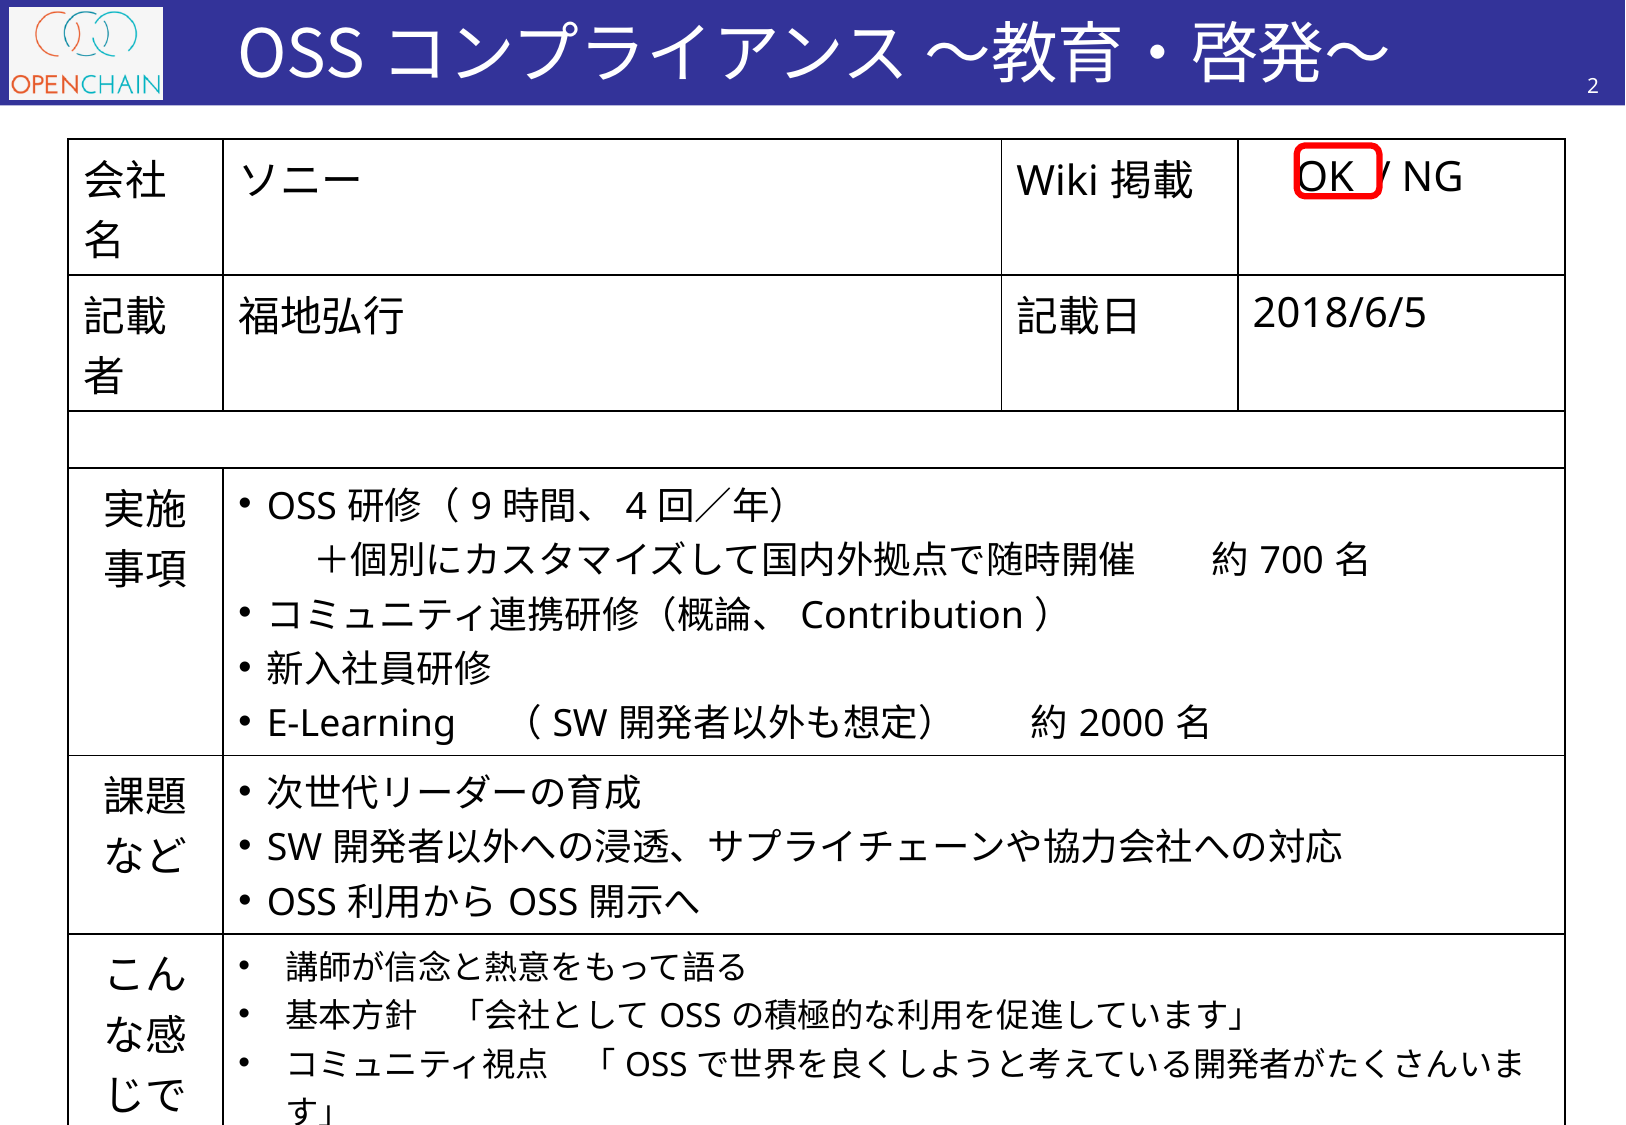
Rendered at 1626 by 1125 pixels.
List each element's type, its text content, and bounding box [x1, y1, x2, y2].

table_cell 2018/6/5 [1239, 276, 1564, 410]
table_cell 福地弘行 [224, 276, 1001, 410]
table_cell 講師が信念と熱意をもって語る 基本方針 「会社としてOSSの積極的な利用を促進しています」 コミュニティ視点 「OSSで世界を良くしようと考えている開発者がたくさんいます」 OSSライセンスが作られた背景や開発者の意図を理解してもらう 頒布というタイミングの重要性を認識してもらう 開発以外の担当が登場するユースケースをクイズ形式で提示 （当事者意識を持ってもらう） 実際にコミュニティとの間で経験したエピソードを話すことで、OSSをリアルに感じてもらう OSS開示事例をパターンに分けて複数紹介 Maintainerにコミュニティで行われている実際の開発活動を紹介してもらう [224, 935, 1564, 1125]
title OSSコンプライアンス ～教育・啓発～ [83, 0, 1546, 102]
table_header 会社名 [69, 140, 222, 274]
table_cell 課題 など [69, 756, 222, 933]
picture [9, 7, 83, 100]
table_cell 記載日 [1002, 276, 1237, 410]
table_cell 記載者 [69, 276, 222, 410]
table_header OK / NG [1239, 140, 1564, 274]
slide_number <number> [1522, 65, 1614, 105]
table_header ソニー [224, 140, 1001, 274]
table_header Wiki掲載 [1002, 140, 1237, 274]
table_cell 実施 事項 [69, 469, 222, 755]
table_cell こんな感じで話すことがあります [69, 935, 222, 1125]
table_cell OSS研修（9時間、4回／年） ＋個別にカスタマイズして国内外拠点で随時開催 約700名 コミュニティ連携研修（概論、Contribution） 新入社員研修 E-Learning （SW開発者以外も想定） 約2000名 [224, 469, 1564, 755]
table_cell 次世代リーダーの育成 SW開発者以外への浸透、サプライチェーンや協力会社への対応 OSS利用からOSS開示へ [224, 756, 1564, 933]
table_cell [69, 412, 1564, 467]
